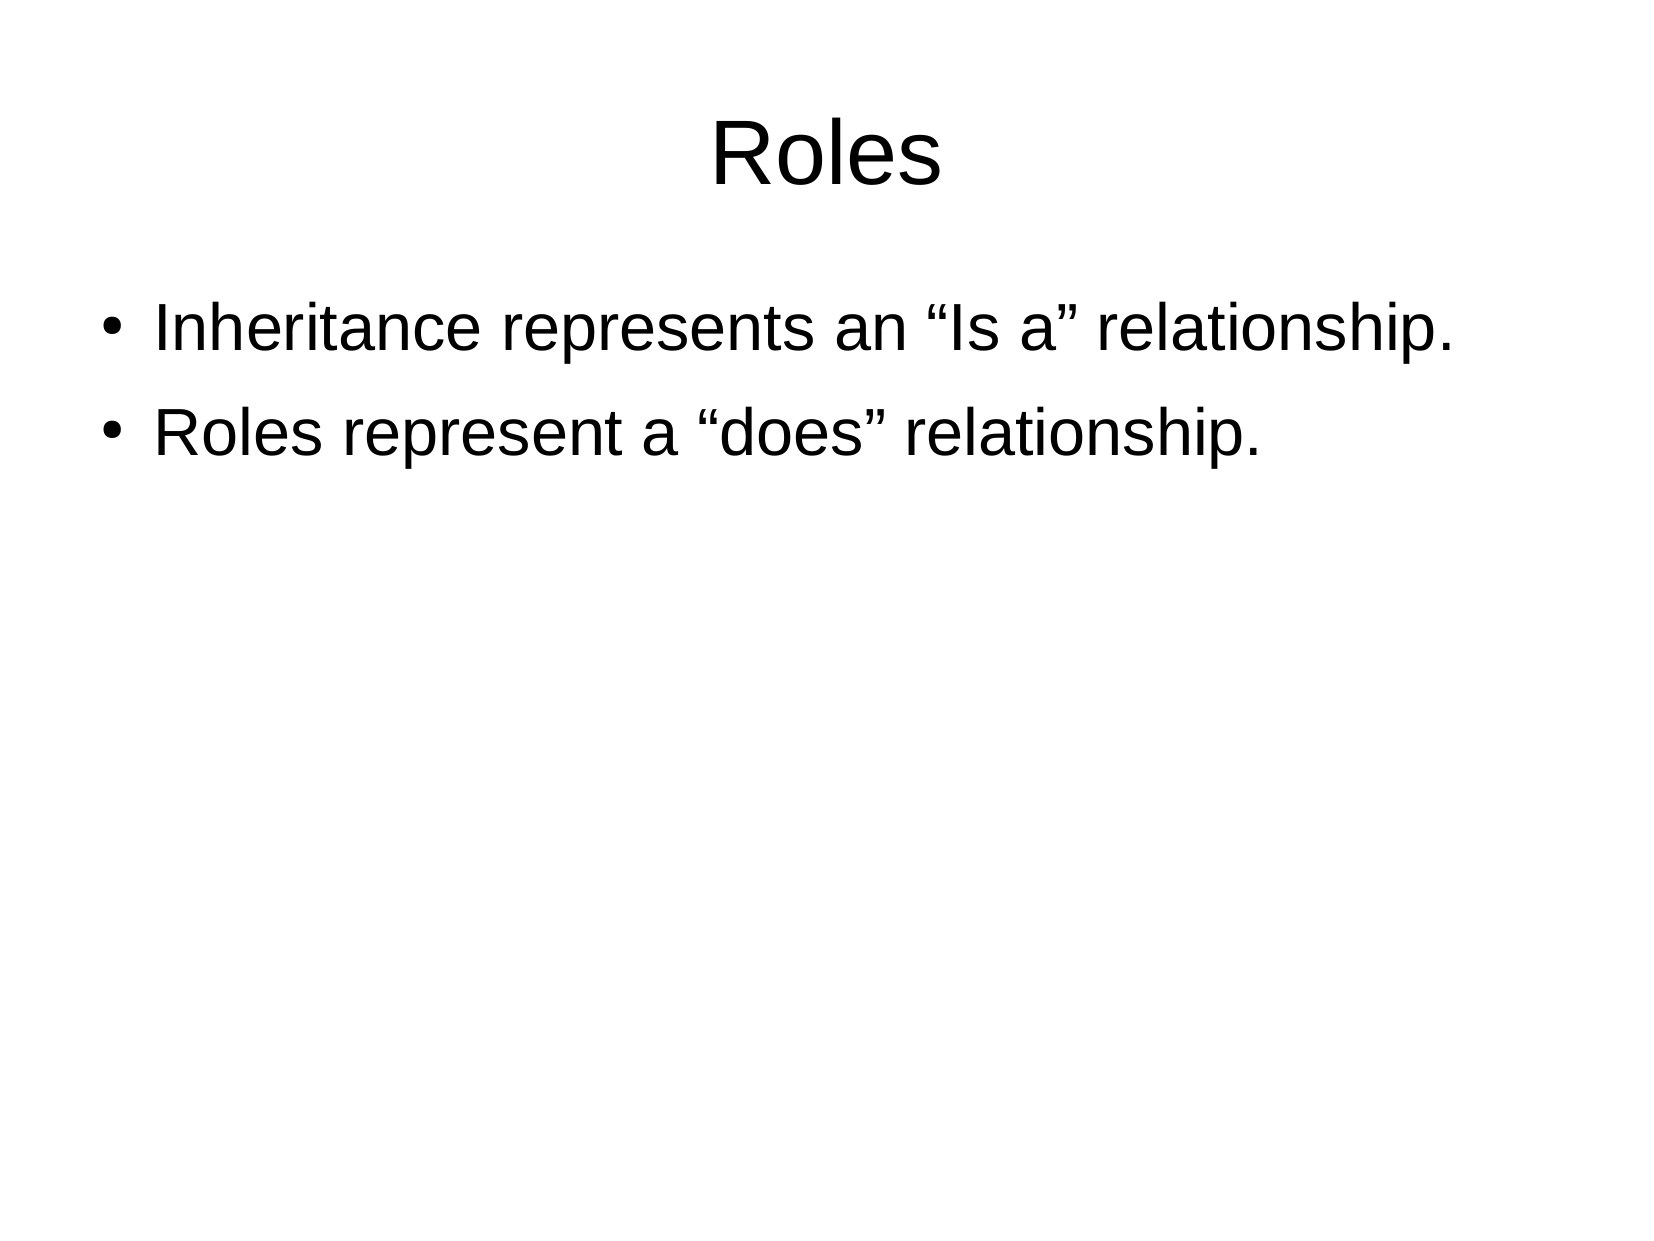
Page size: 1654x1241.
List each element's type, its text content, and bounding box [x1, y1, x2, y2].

title Roles [82, 49, 1571, 257]
list Inheritance represents an “Is a” relationship. Roles represent a “does” relationship. [82, 290, 1571, 1010]
